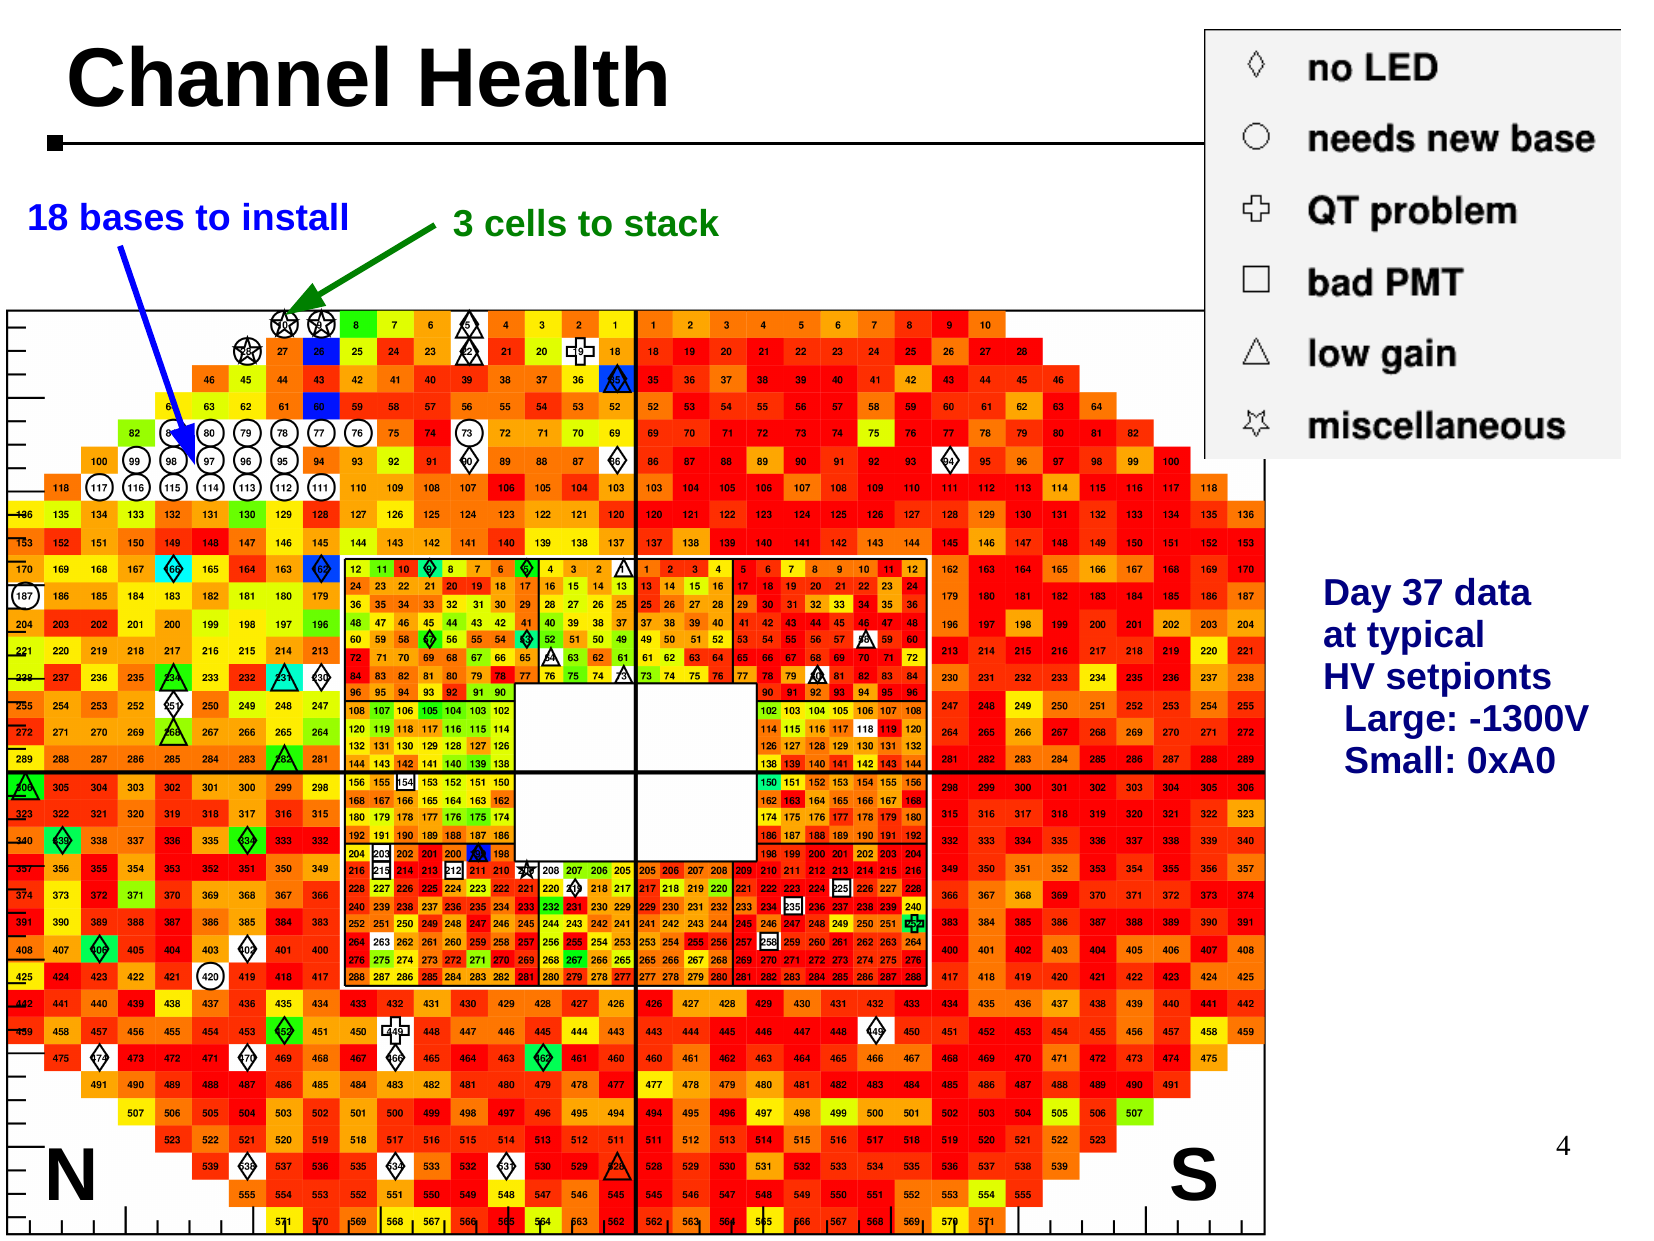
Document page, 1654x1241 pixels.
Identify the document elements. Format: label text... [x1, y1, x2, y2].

text_box Channel Health [51, 23, 687, 132]
text_box 18 bases to install [12, 189, 365, 246]
text_box S [1155, 1125, 1261, 1224]
text_box 3 cells to stack [438, 195, 735, 252]
text_box N [30, 1125, 136, 1224]
picture [3, 29, 1621, 1239]
text_box Day 37 data at typical HV setpionts Large: -1300V Small: 0xA0 [1308, 564, 1621, 789]
